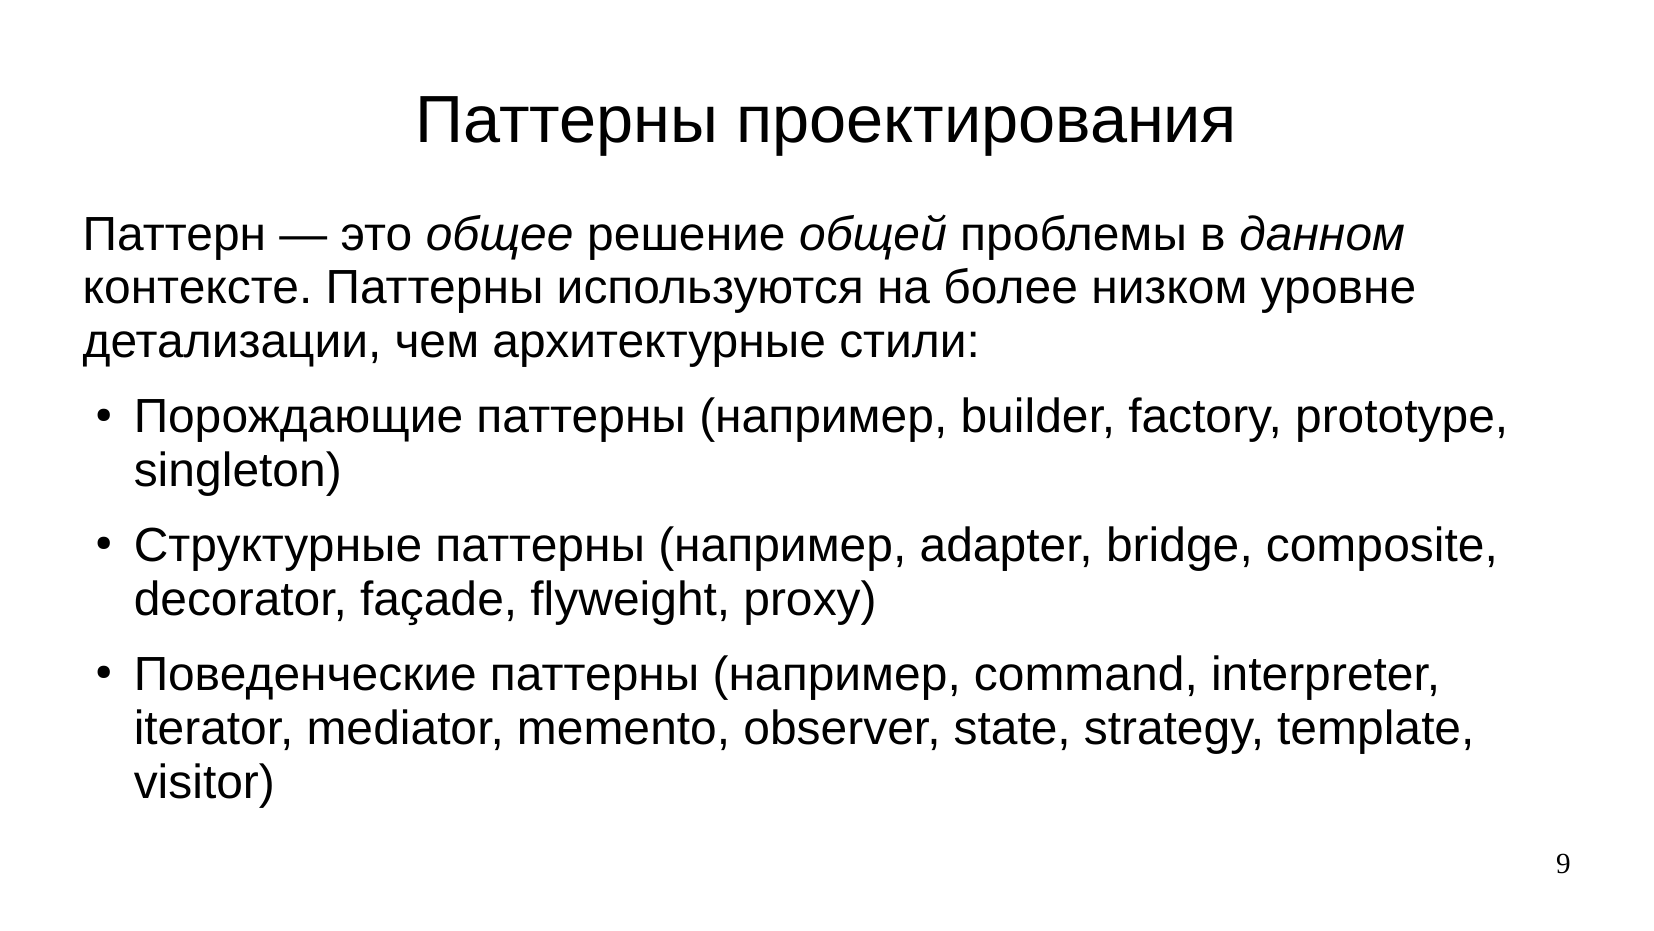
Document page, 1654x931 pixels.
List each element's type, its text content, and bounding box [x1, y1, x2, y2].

title Паттерны проектирования [82, 78, 1571, 160]
list Паттерн — это общее решение общей проблемы в данном контексте. Паттерны используются на более низком уровне детализации, чем архитектурные стили: Порождающие паттерны (например, builder, factory, prototype, singleton) Структурные паттерны (например, adapter, bridge, composite, decorator, façade, flyweight, proxy) Поведенческие паттерны (например, command, interpreter, iterator, mediator, memento, observer, state, strategy, template, visitor) [82, 206, 1571, 817]
